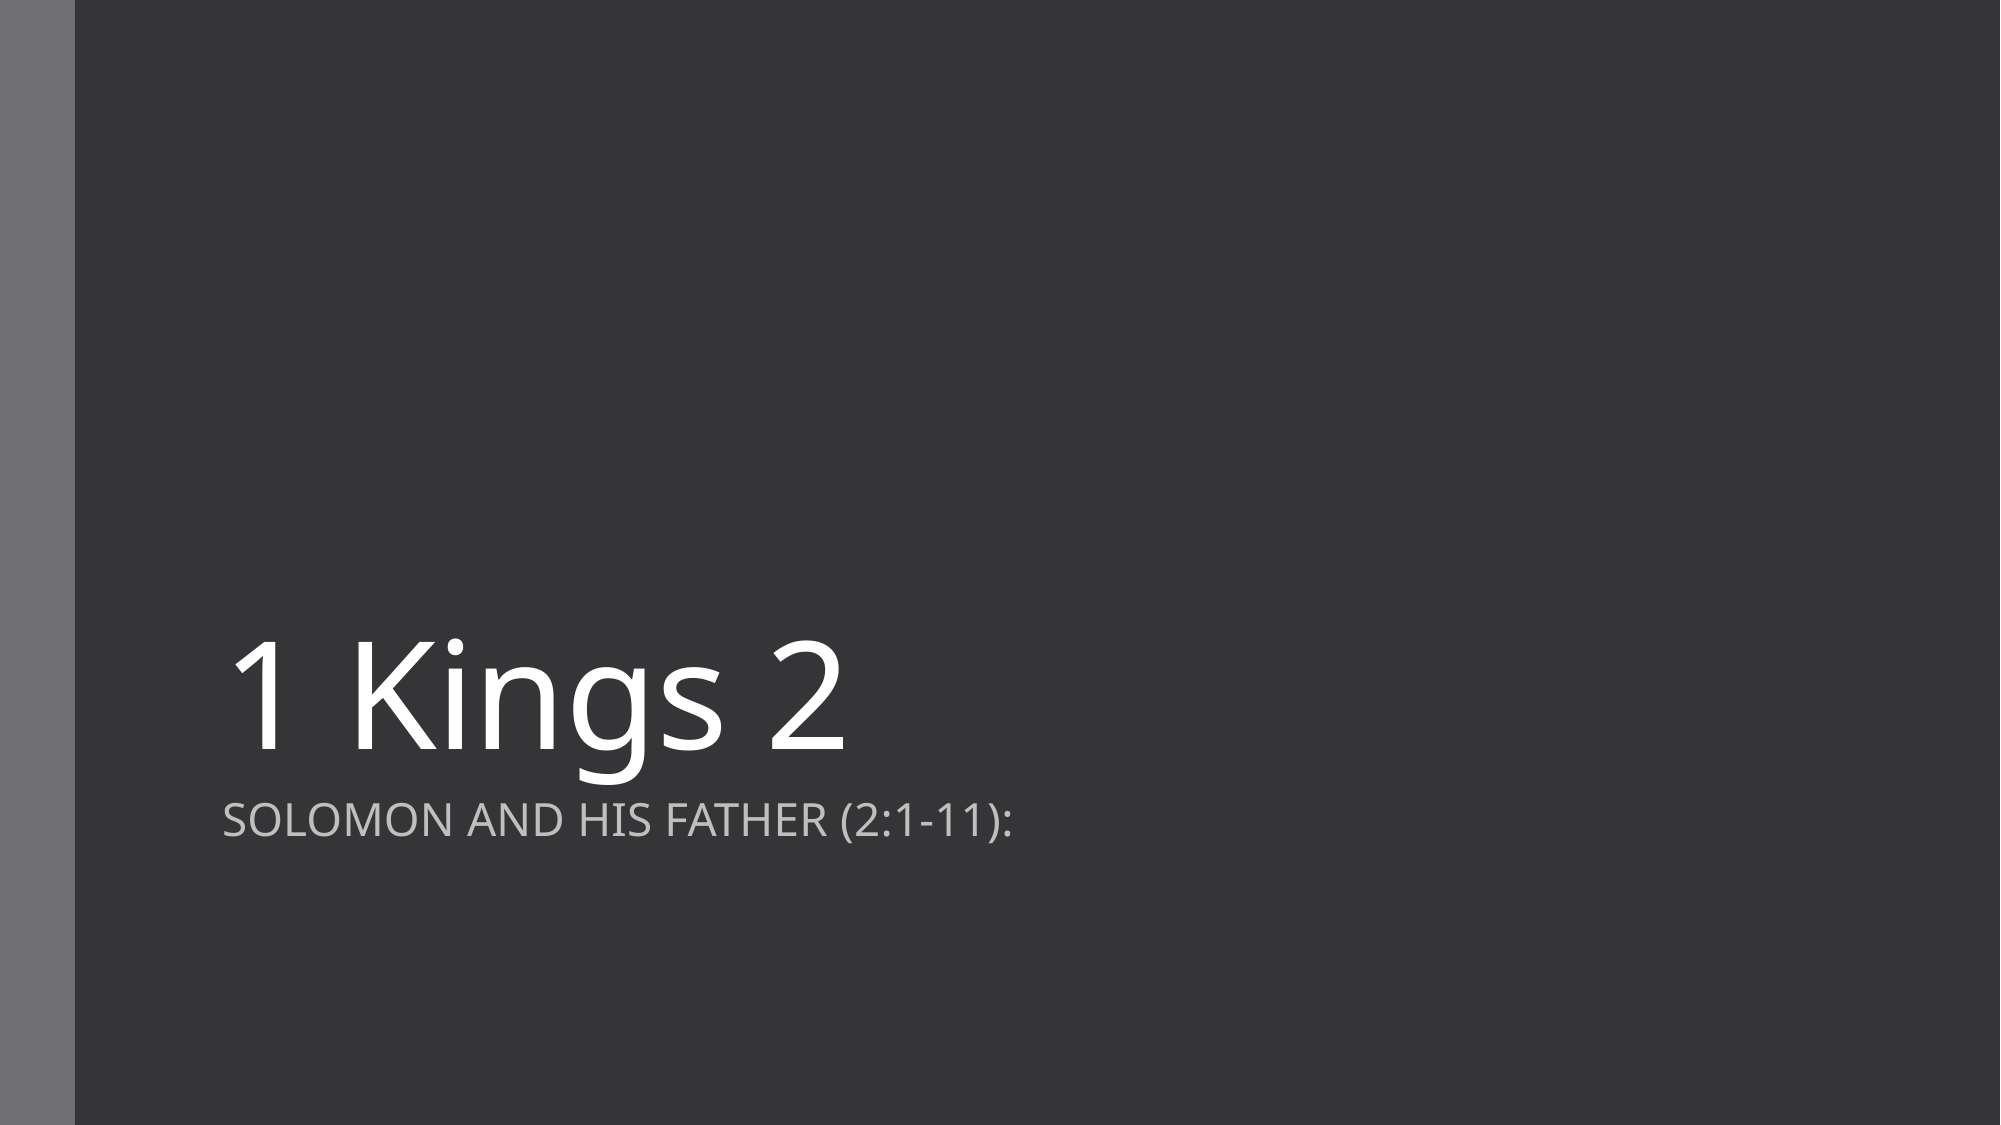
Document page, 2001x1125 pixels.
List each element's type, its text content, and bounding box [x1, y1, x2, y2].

title 1 Kings 2 [206, 124, 1752, 787]
subtitle SOLOMON AND HIS FATHER (2:1-11): [206, 787, 1752, 1066]
